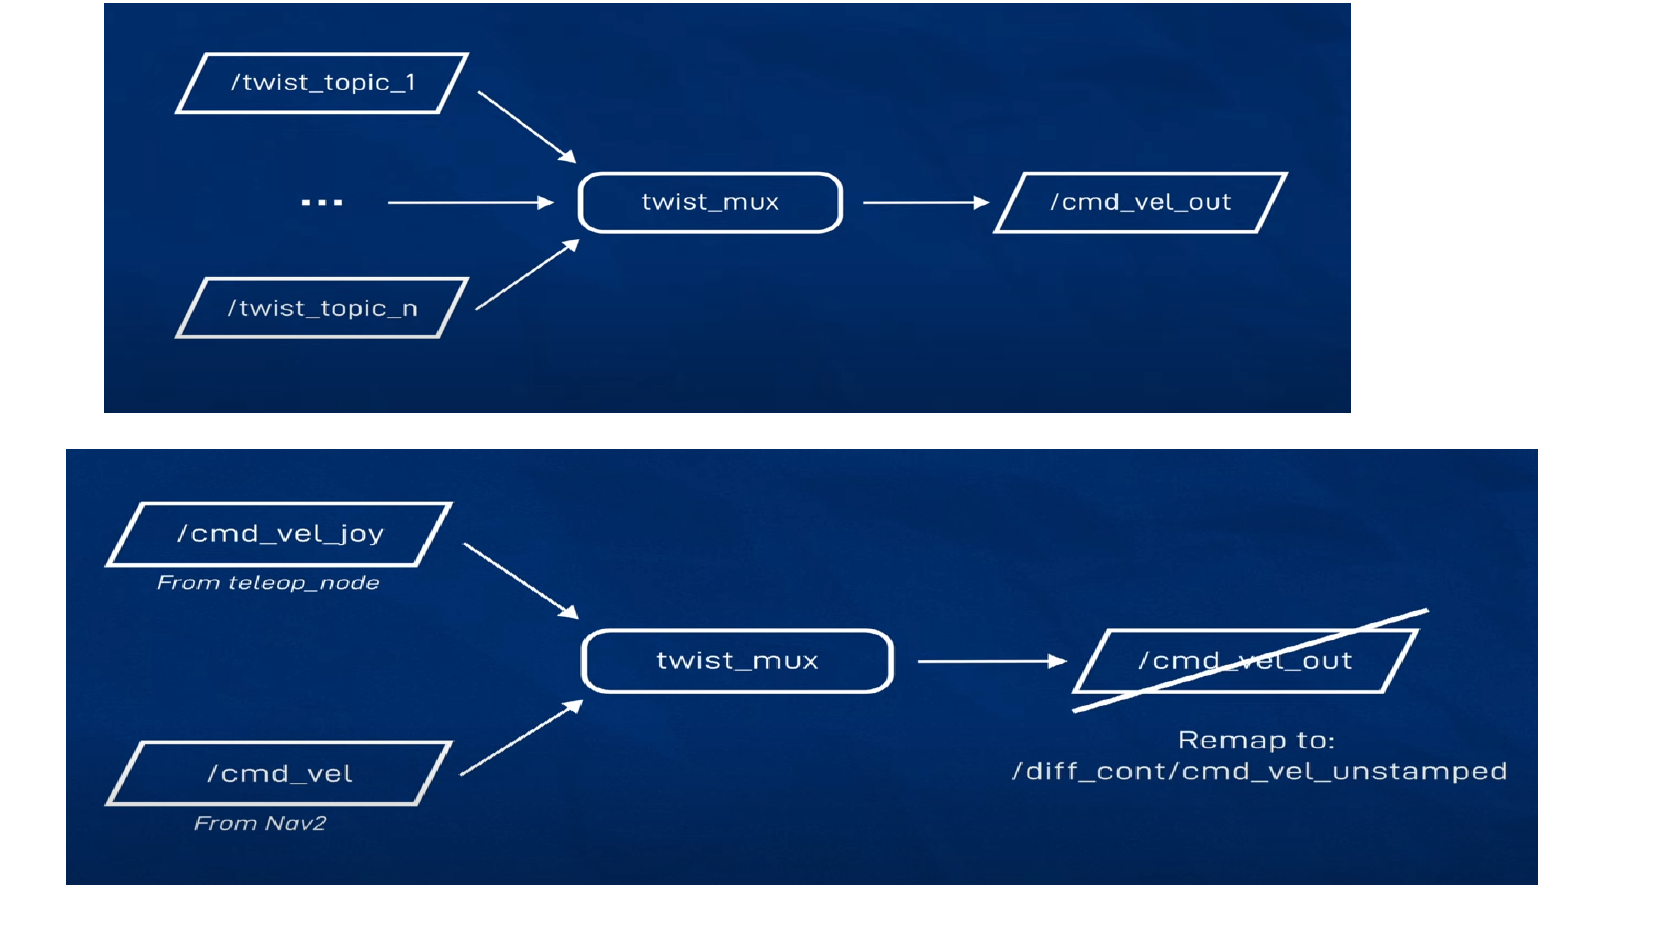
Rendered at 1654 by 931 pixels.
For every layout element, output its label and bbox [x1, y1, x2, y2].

picture [104, 3, 1351, 413]
picture [66, 449, 1538, 885]
